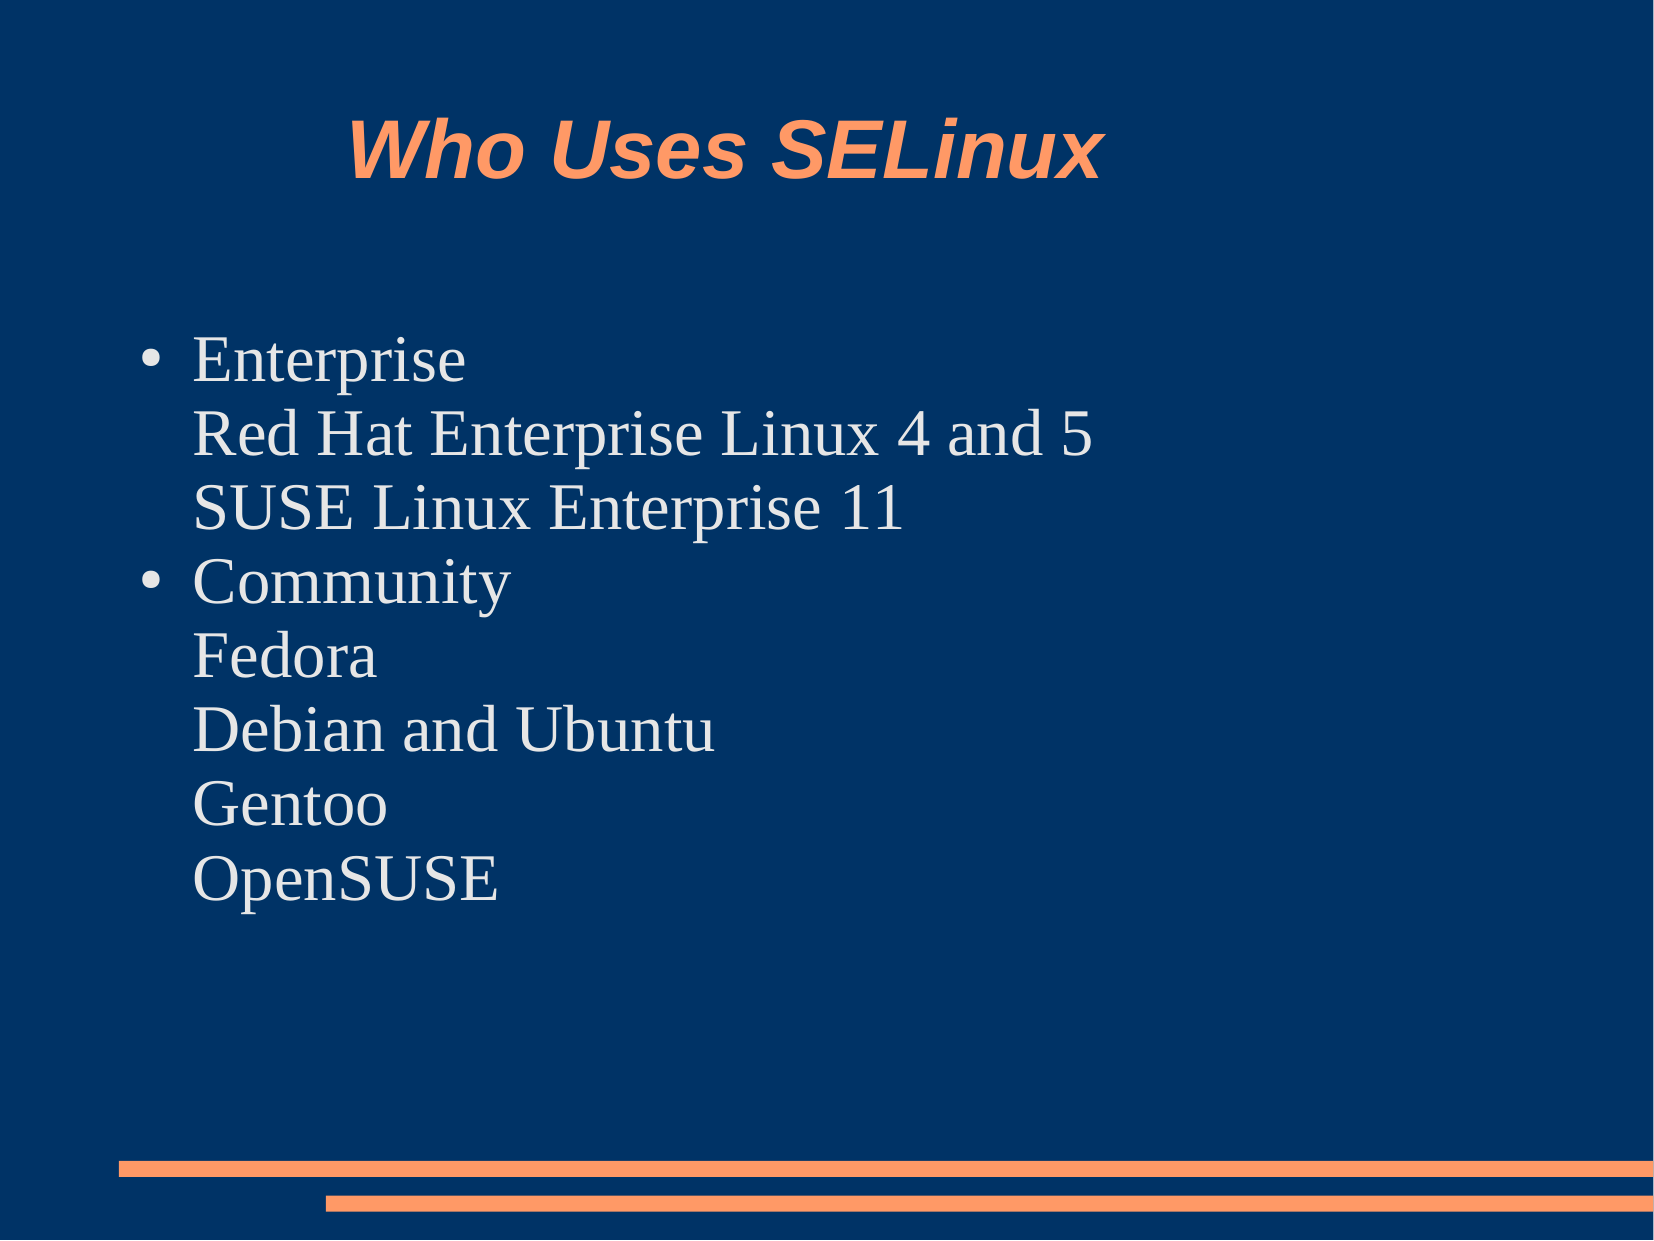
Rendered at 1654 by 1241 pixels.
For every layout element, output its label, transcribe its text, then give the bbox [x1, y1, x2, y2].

list Enterprise Red Hat Enterprise Linux 4 and 5 SUSE Linux Enterprise 11 Community Fedora Debian and Ubuntu Gentoo OpenSUSE [121, 322, 1561, 1126]
title Who Uses SELinux [121, 53, 1534, 247]
